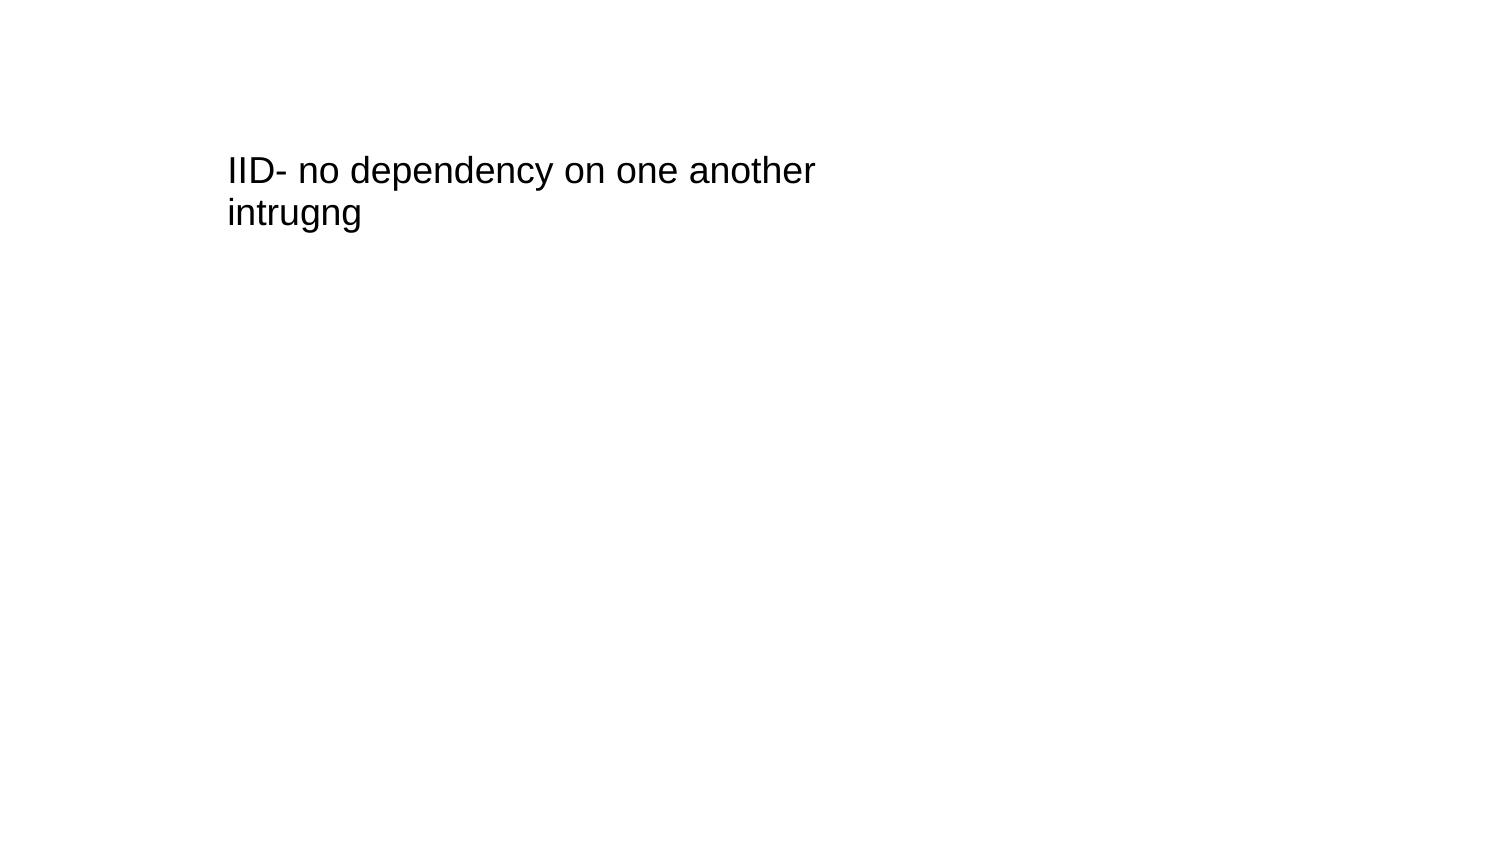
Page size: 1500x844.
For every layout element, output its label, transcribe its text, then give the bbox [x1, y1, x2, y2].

text_box IID- no dependency on one another intrugng [212, 141, 831, 241]
